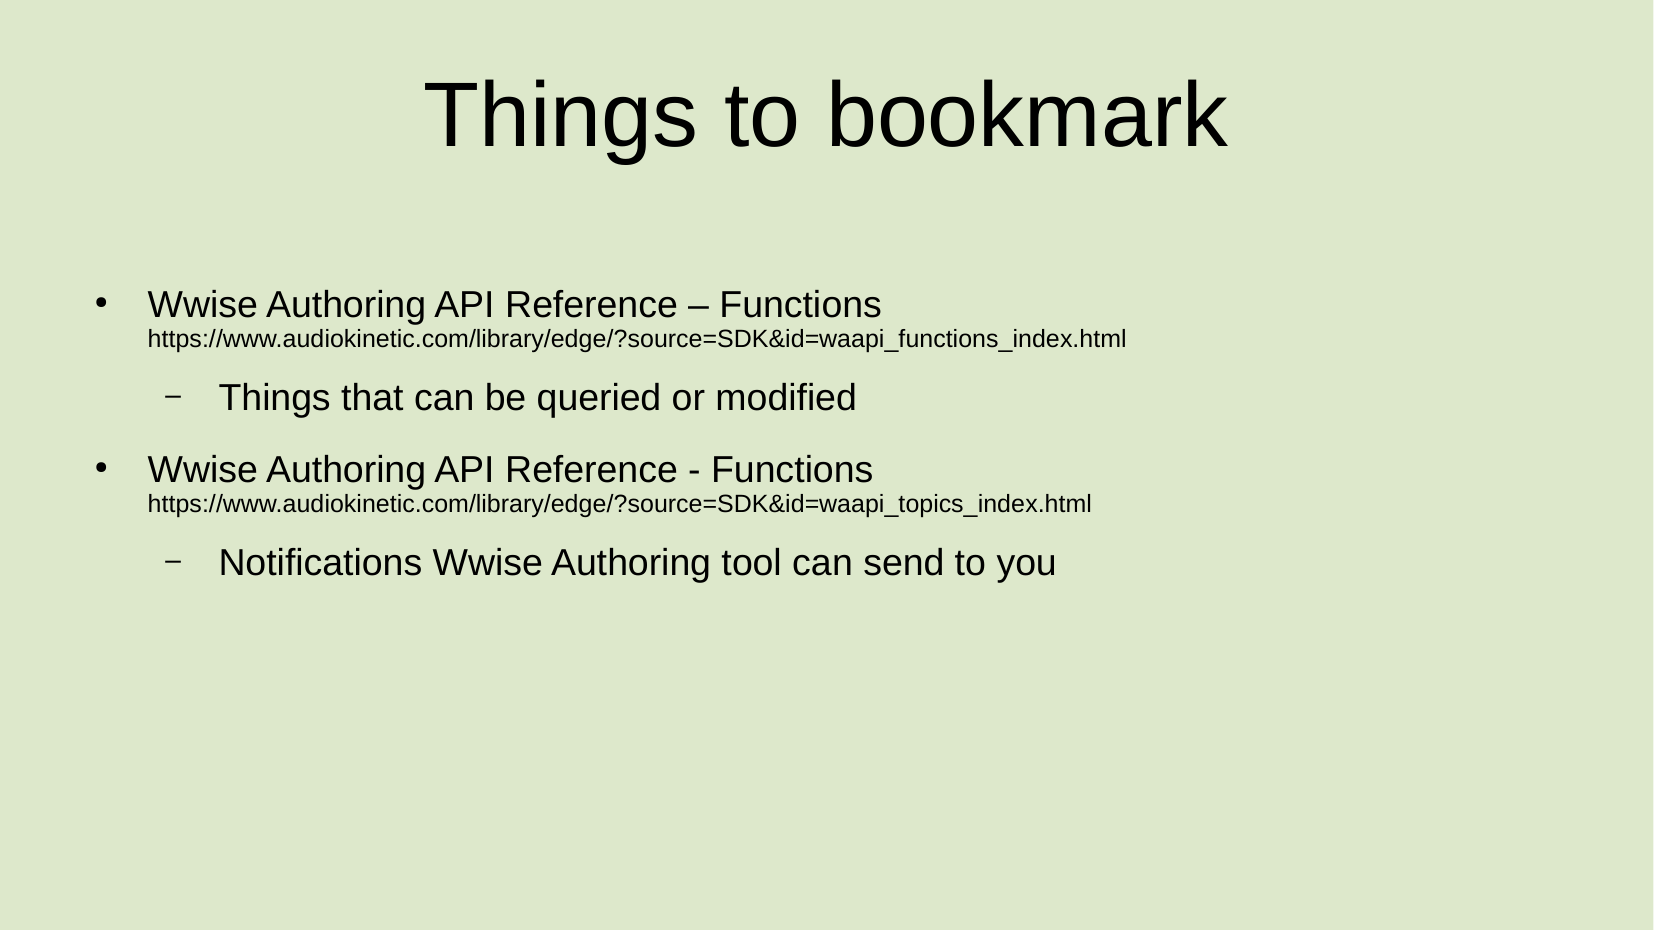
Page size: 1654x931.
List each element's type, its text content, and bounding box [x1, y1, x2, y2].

list Wwise Authoring API Reference – Functions https://www.audiokinetic.com/library/edge/?source=SDK&id=waapi_functions_index.html Things that can be queried or modified Wwise Authoring API Reference - Functions https://www.audiokinetic.com/library/edge/?source=SDK&id=waapi_topics_index.html Notifications Wwise Authoring tool can send to you [76, 211, 1565, 865]
title Things to bookmark [82, 37, 1571, 193]
